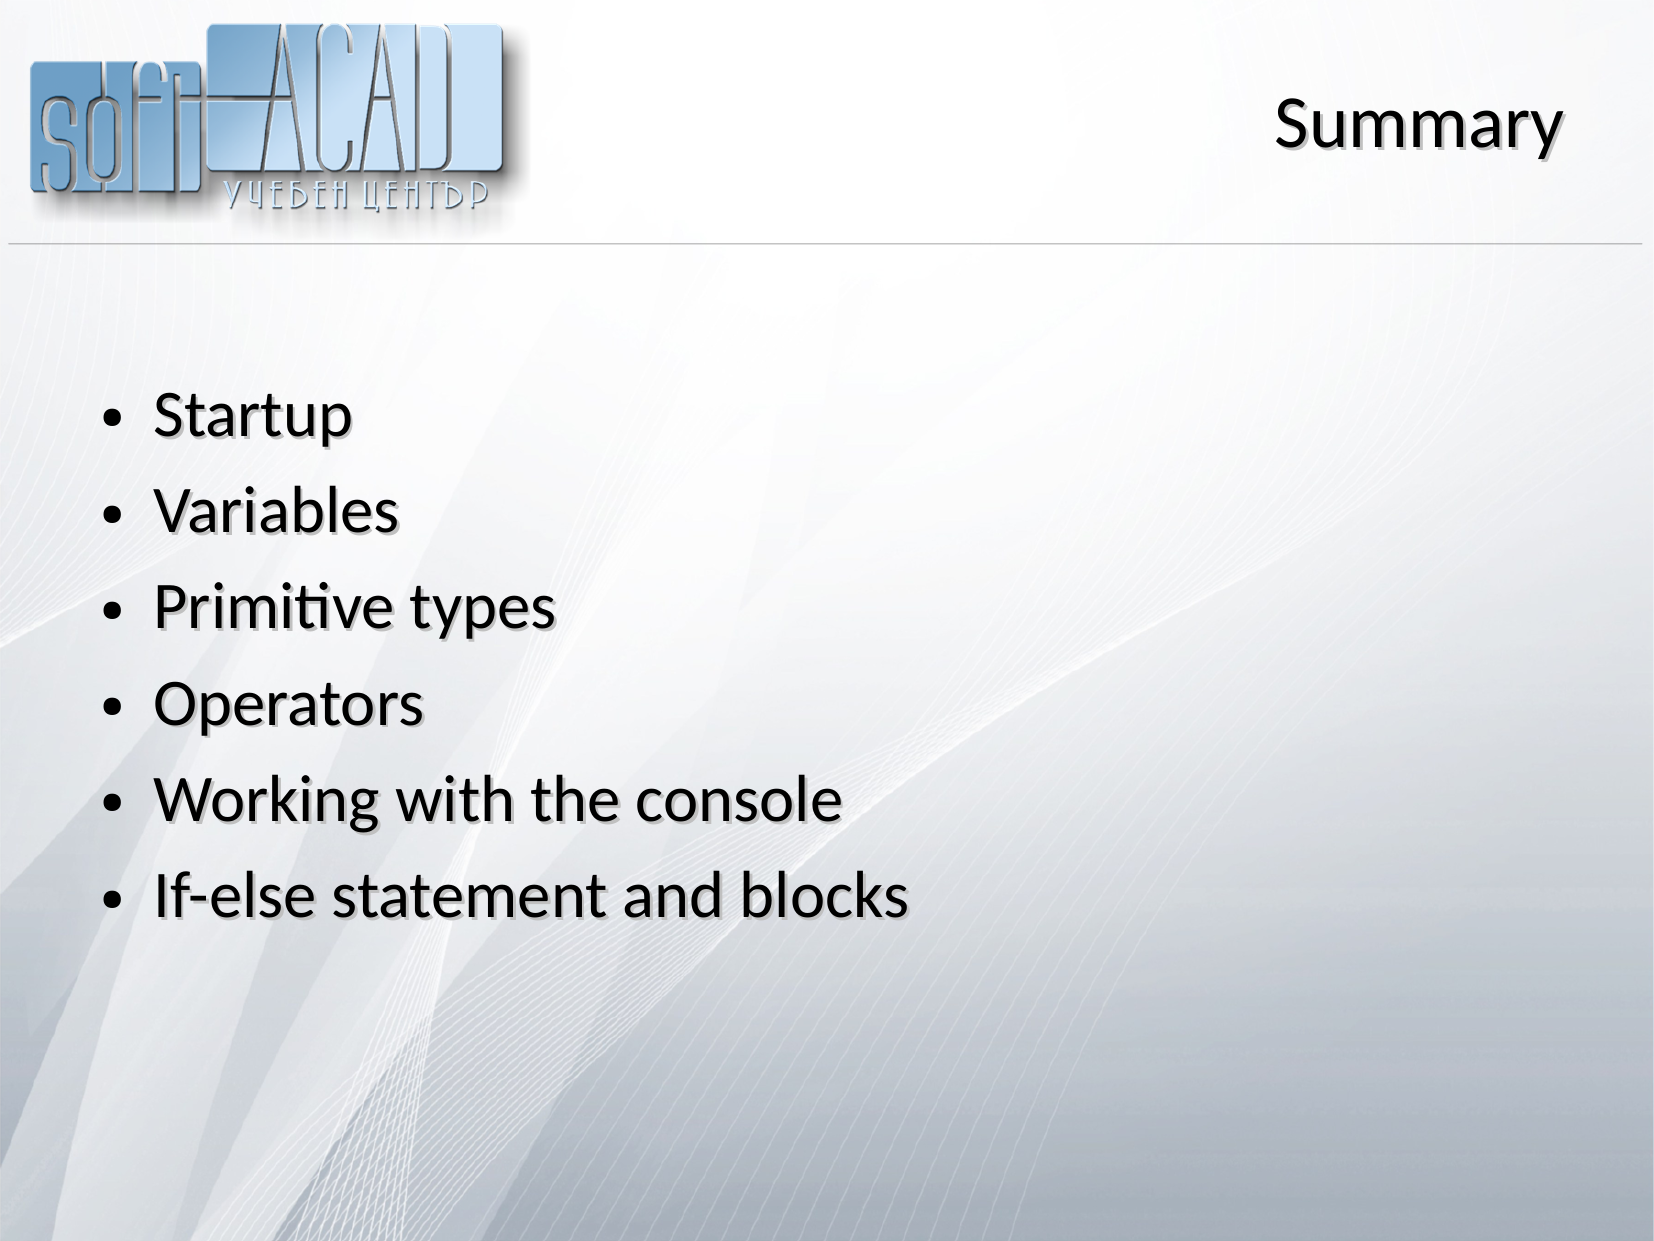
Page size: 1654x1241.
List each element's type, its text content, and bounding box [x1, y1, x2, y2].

picture [0, 0, 1654, 1241]
list Startup Variables Primitive types Operators Working with the console If-else statement and blocks [82, 290, 1571, 1109]
title Summary [82, 0, 1565, 257]
